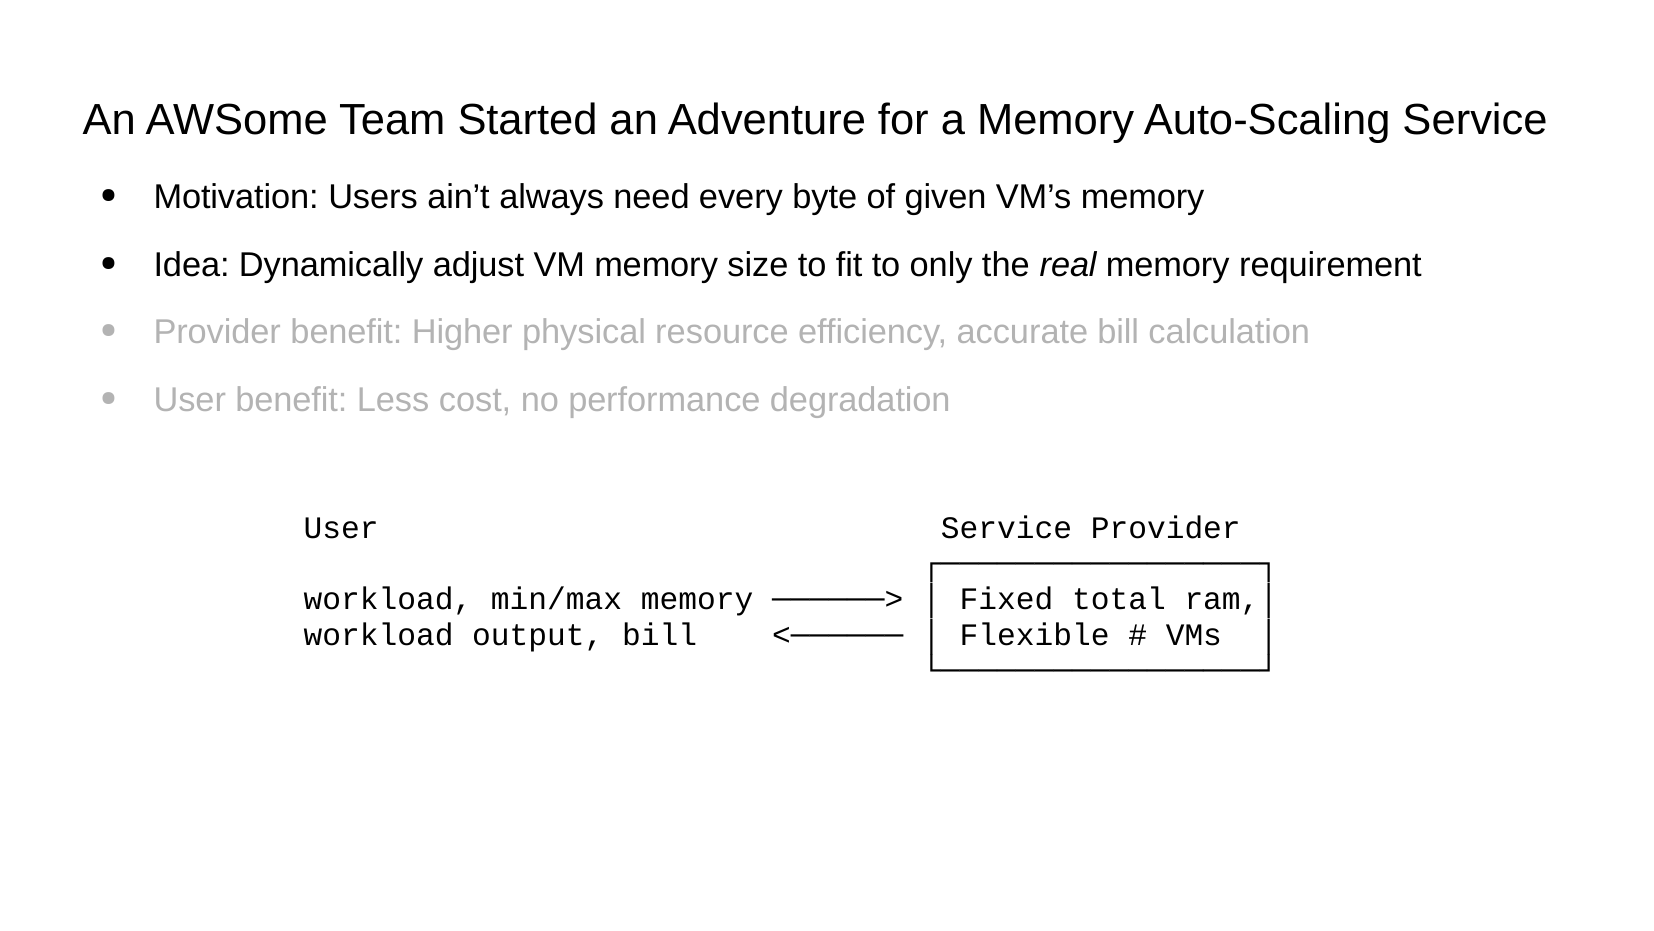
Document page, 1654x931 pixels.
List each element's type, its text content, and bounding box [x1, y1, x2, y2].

title An AWSome Team Started an Adventure for a Memory Auto-Scaling Service [82, 81, 1571, 157]
text_box User Service Provider ┌─────────────────┐ workload, min/max memory ──────> │ Fixed total ram,│ workload output, bill <────── │ Flexible # VMs │ └─────────────────┘ [288, 505, 1335, 747]
list Motivation: Users ain’t always need every byte of given VM’s memory Idea: Dynamically adjust VM memory size to fit to only the real memory requirement Provider benefit: Higher physical resource efficiency, accurate bill calculation User benefit: Less cost, no performance degradation [82, 177, 1571, 833]
text_box [75, 300, 1471, 436]
